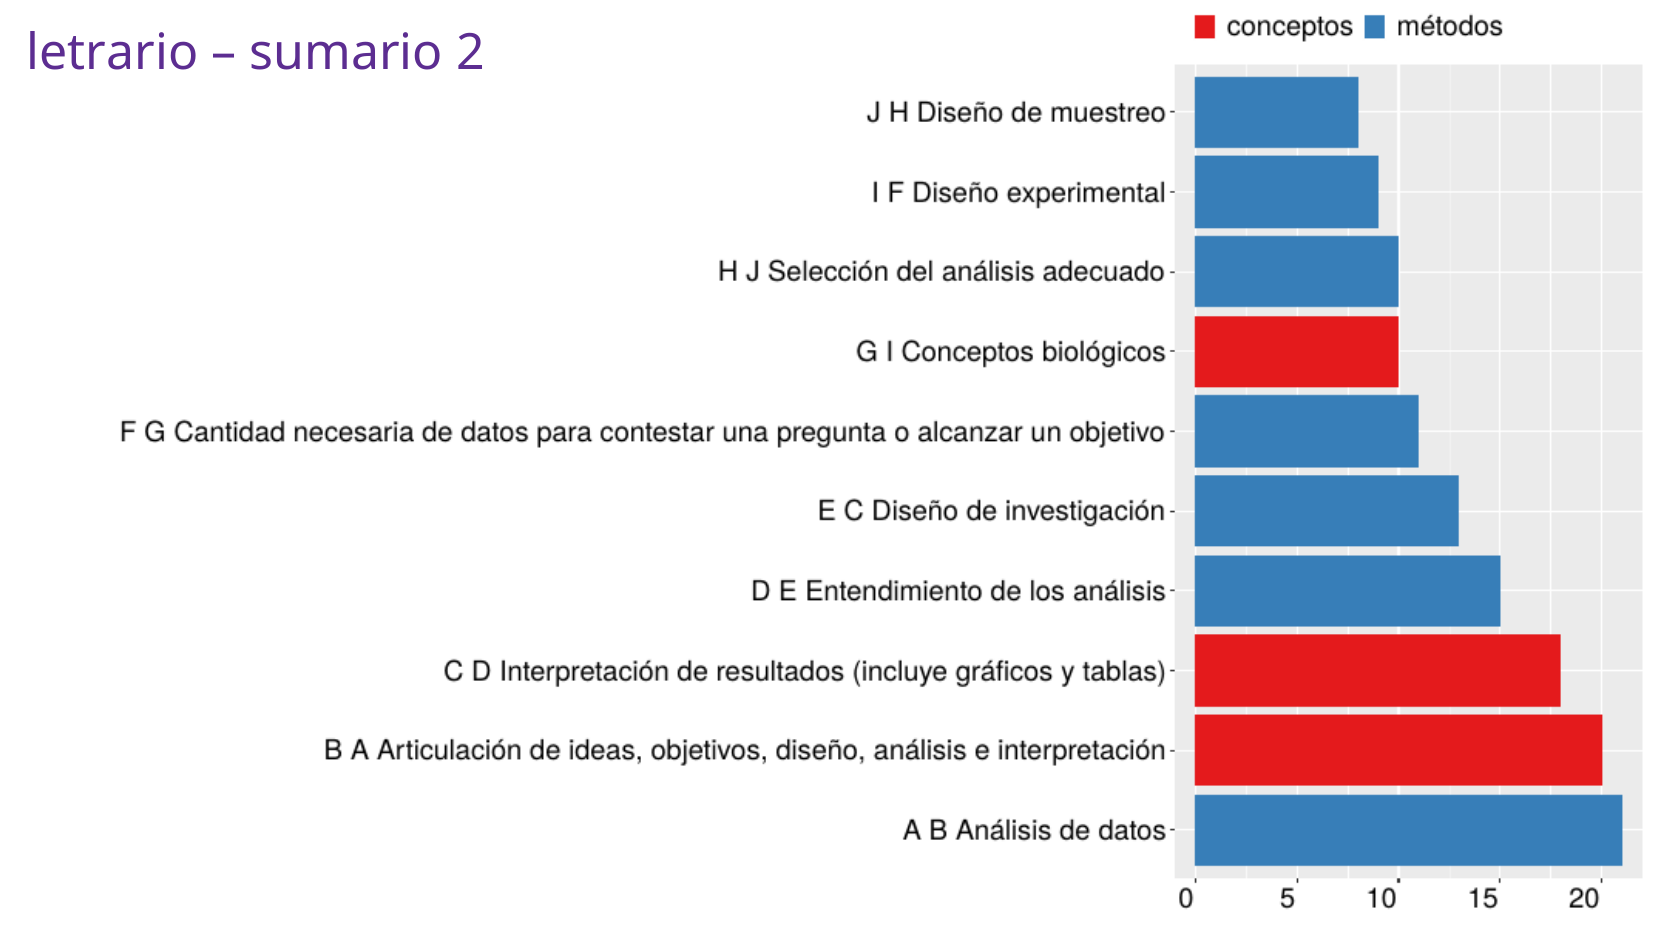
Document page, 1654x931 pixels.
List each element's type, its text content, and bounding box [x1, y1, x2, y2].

text_box letrario – sumario 2 [11, 11, 491, 87]
picture [93, 0, 1652, 931]
